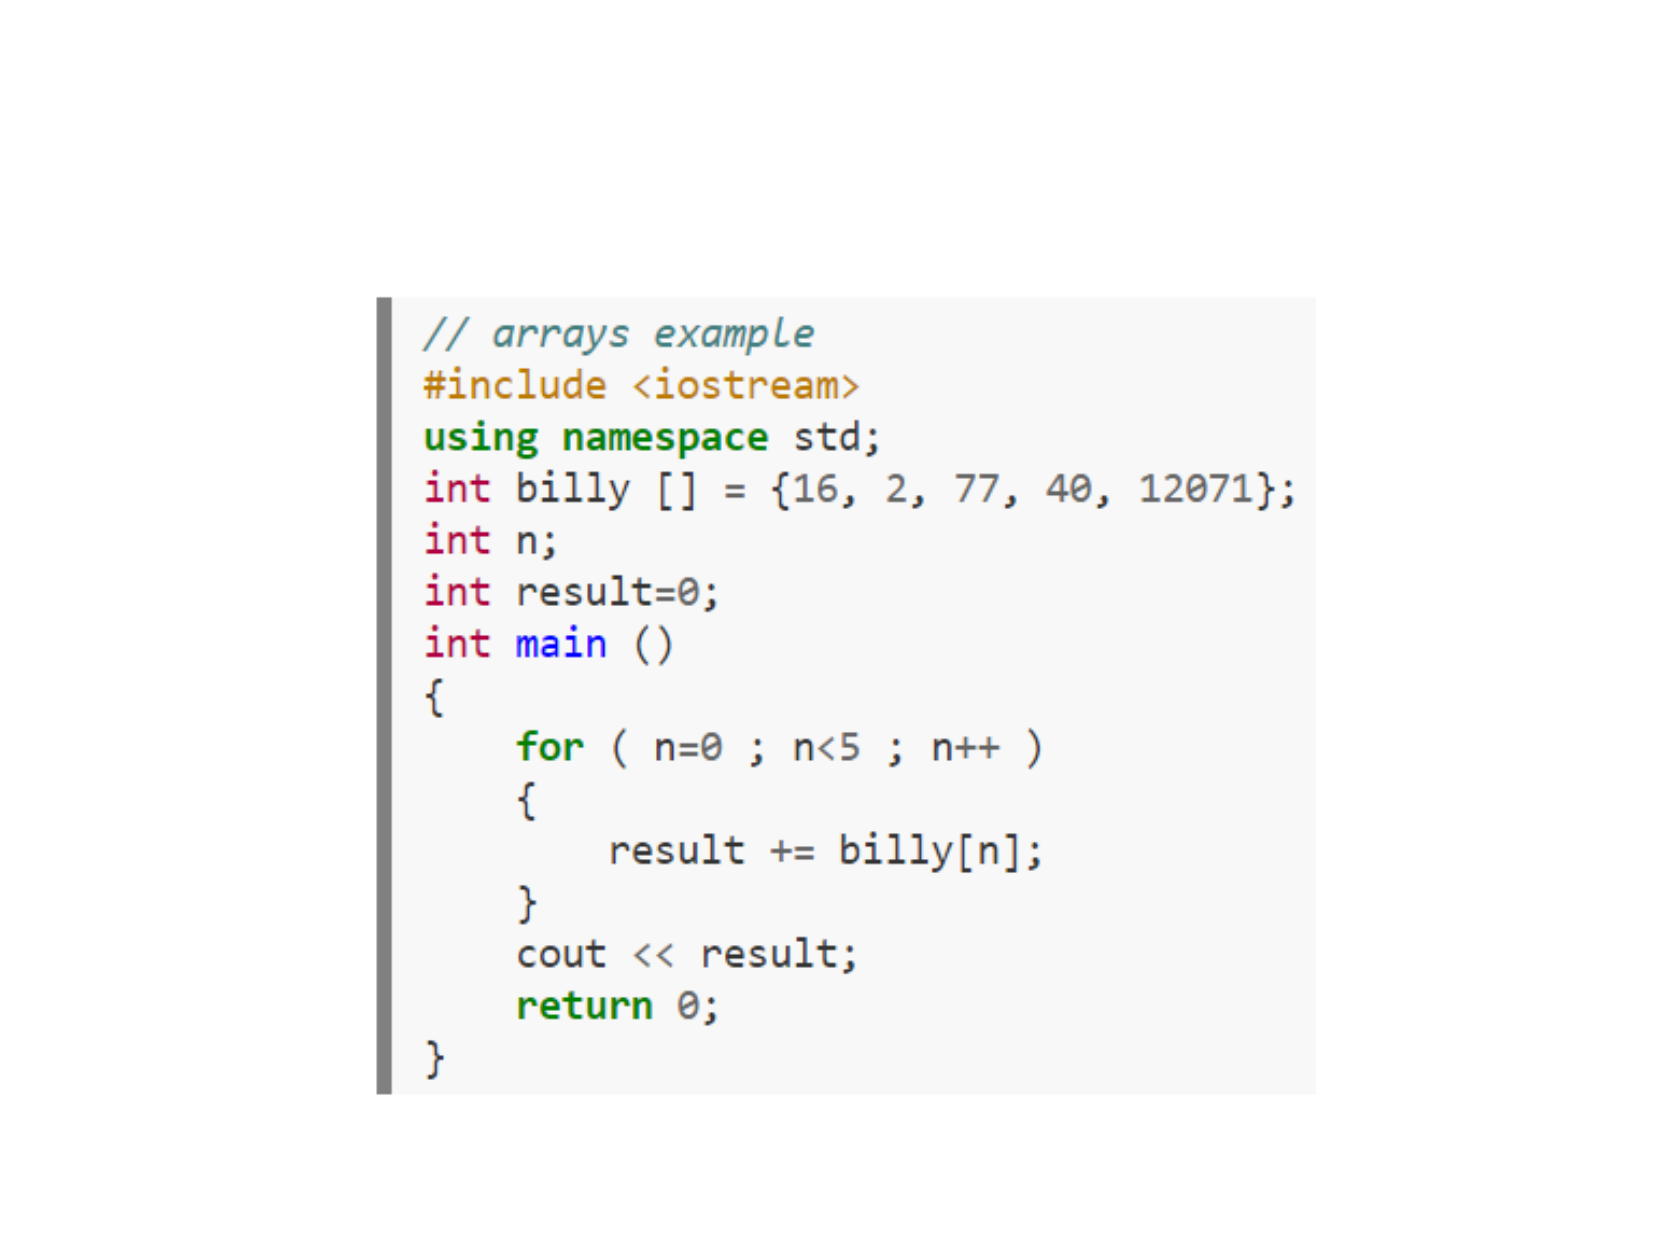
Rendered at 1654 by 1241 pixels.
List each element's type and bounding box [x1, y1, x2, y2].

picture [360, 285, 1316, 1110]
